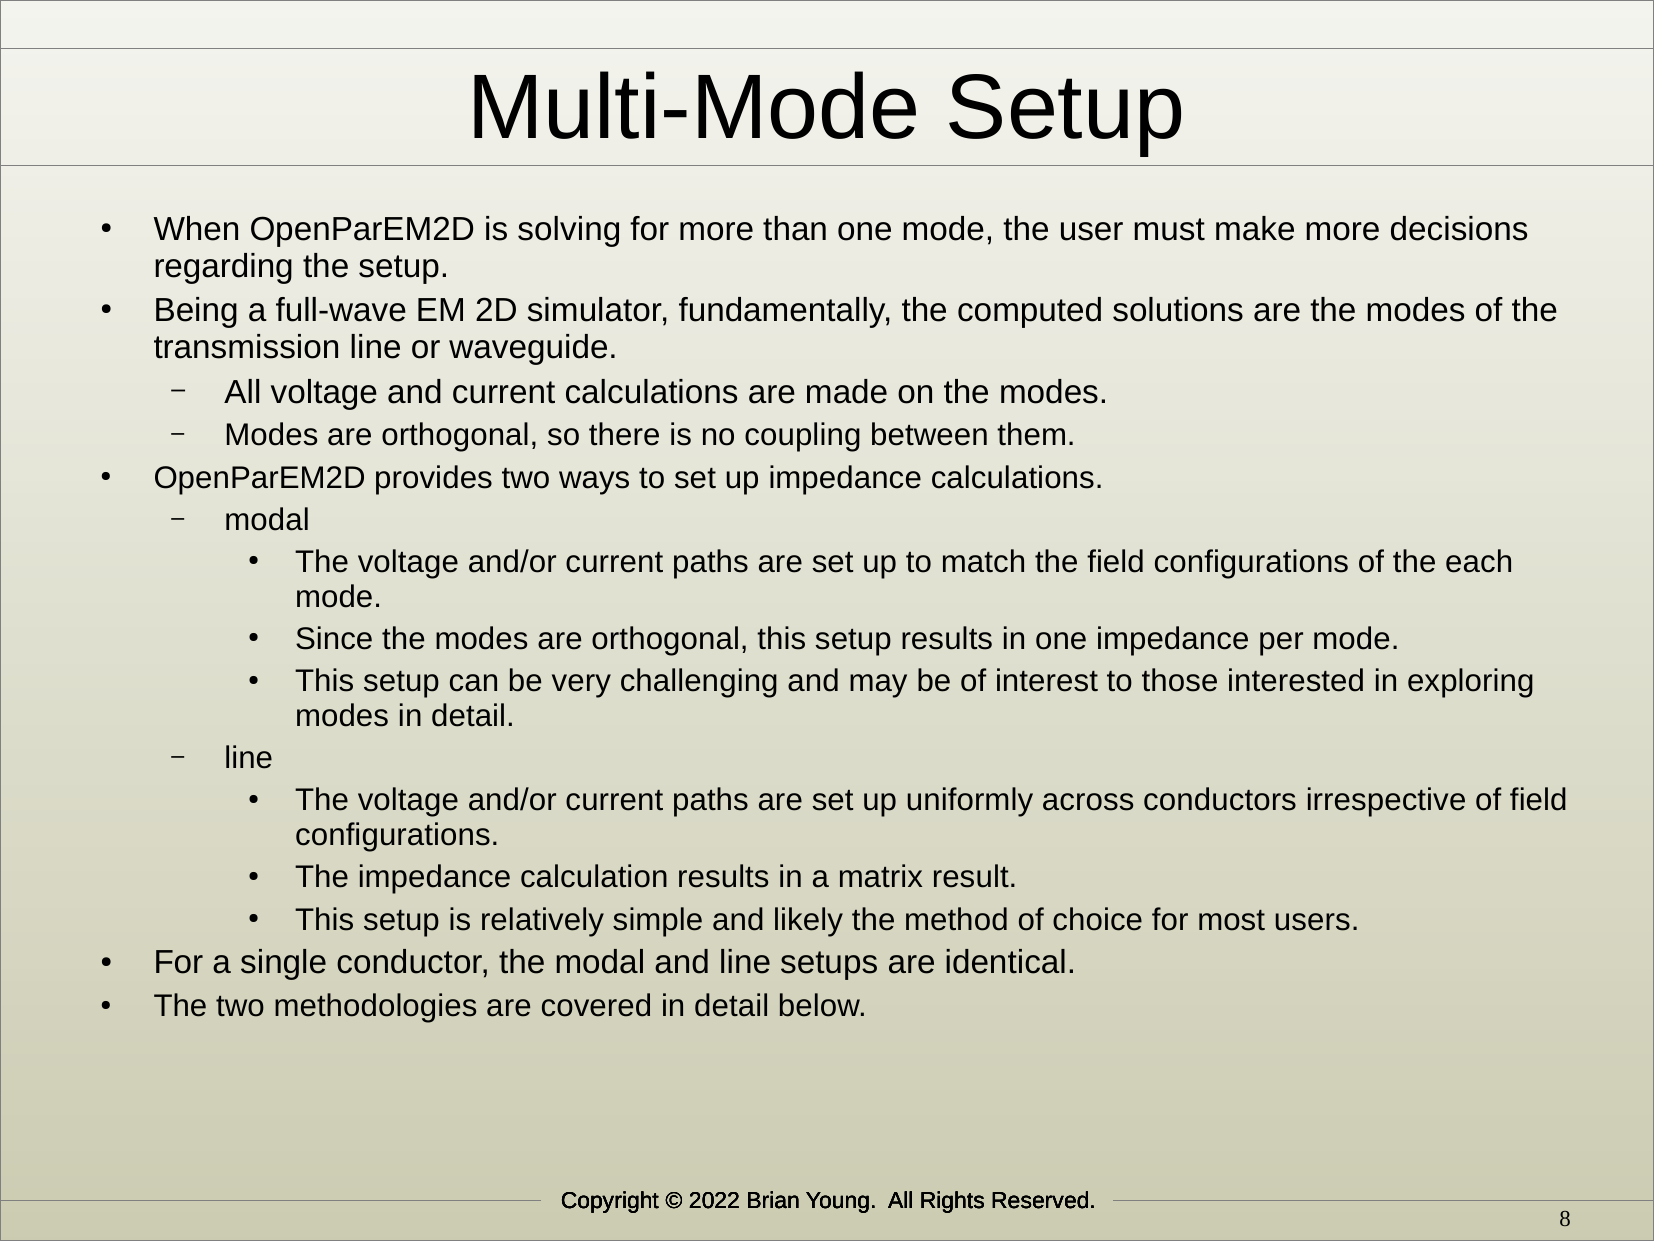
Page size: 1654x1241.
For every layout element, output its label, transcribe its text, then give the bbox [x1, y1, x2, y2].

title Multi-Mode Setup [82, 49, 1571, 166]
list When OpenParEM2D is solving for more than one mode, the user must make more decisions regarding the setup. Being a full-wave EM 2D simulator, fundamentally, the computed solutions are the modes of the transmission line or waveguide. All voltage and current calculations are made on the modes. Modes are orthogonal, so there is no coupling between them. OpenParEM2D provides two ways to set up impedance calculations. modal The voltage and/or current paths are set up to match the field configurations of the each mode. Since the modes are orthogonal, this setup results in one impedance per mode. This setup can be very challenging and may be of interest to those interested in exploring modes in detail. line The voltage and/or current paths are set up uniformly across conductors irrespective of field configurations. The impedance calculation results in a matrix result. This setup is relatively simple and likely the method of choice for most users. For a single conductor, the modal and line setups are identical. The two methodologies are covered in detail below. [82, 210, 1571, 1109]
